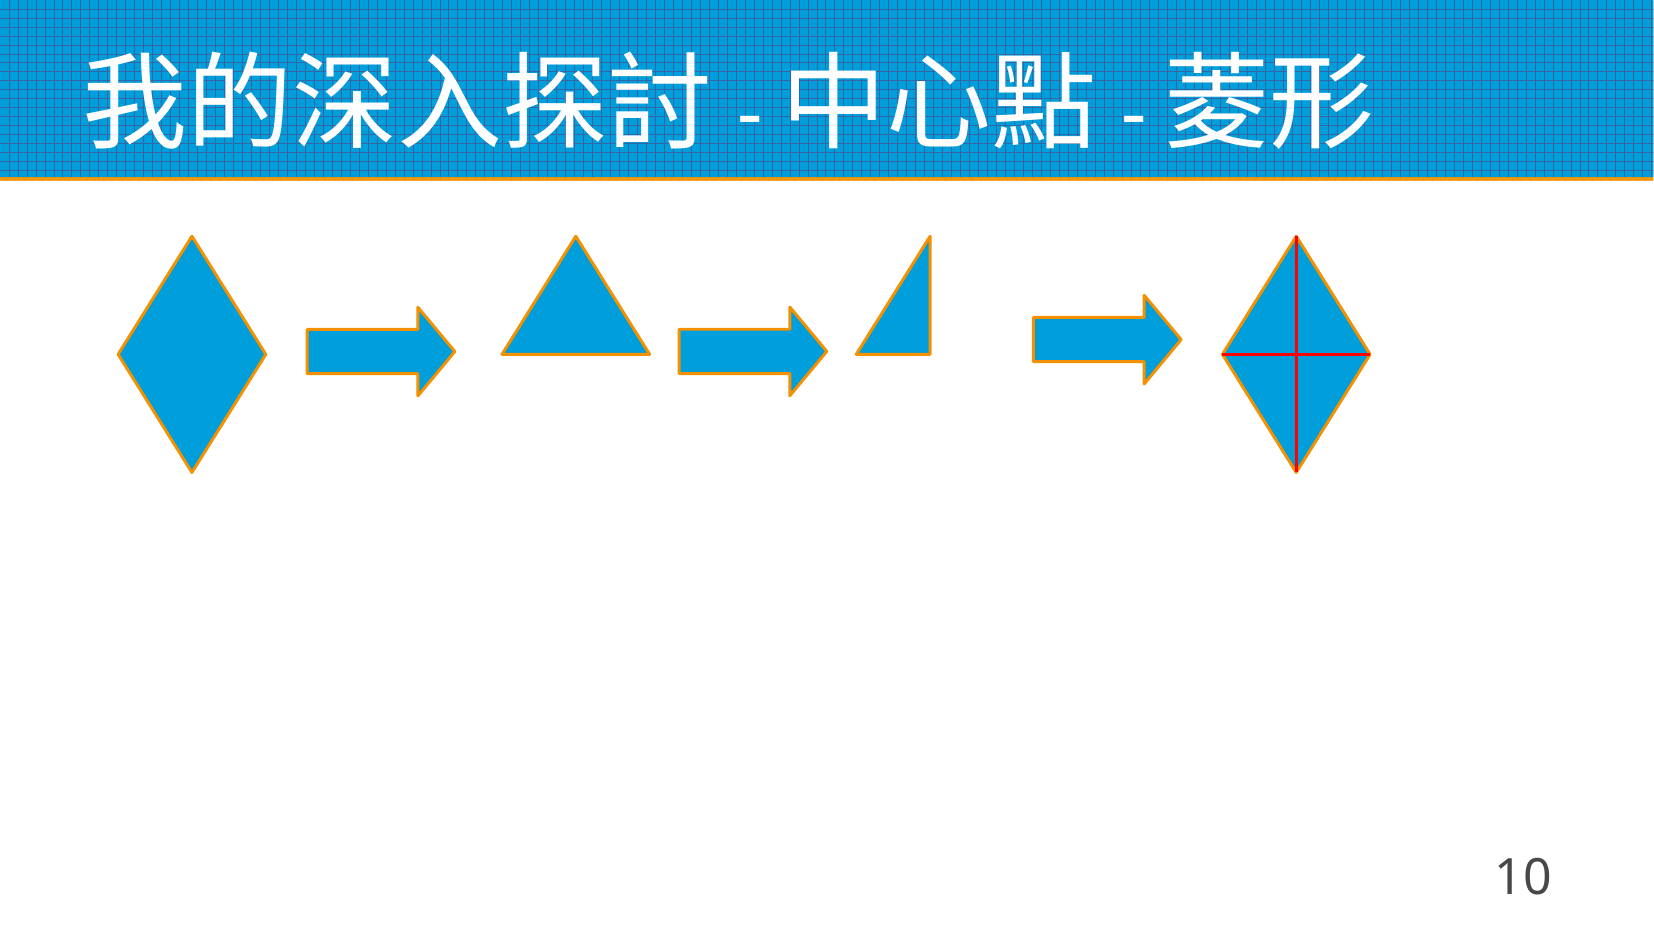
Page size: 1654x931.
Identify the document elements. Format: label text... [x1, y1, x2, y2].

text_box [1298, 356, 1370, 470]
text_box [1298, 239, 1370, 353]
text_box [1223, 238, 1295, 353]
text_box [1033, 295, 1182, 384]
title 我的深入探討-中心點-菱形 [82, 14, 1571, 171]
text_box [501, 236, 650, 355]
text_box [856, 236, 931, 355]
text_box [307, 307, 455, 396]
text_box [1223, 356, 1295, 471]
text_box [679, 307, 827, 396]
text_box [118, 236, 266, 473]
